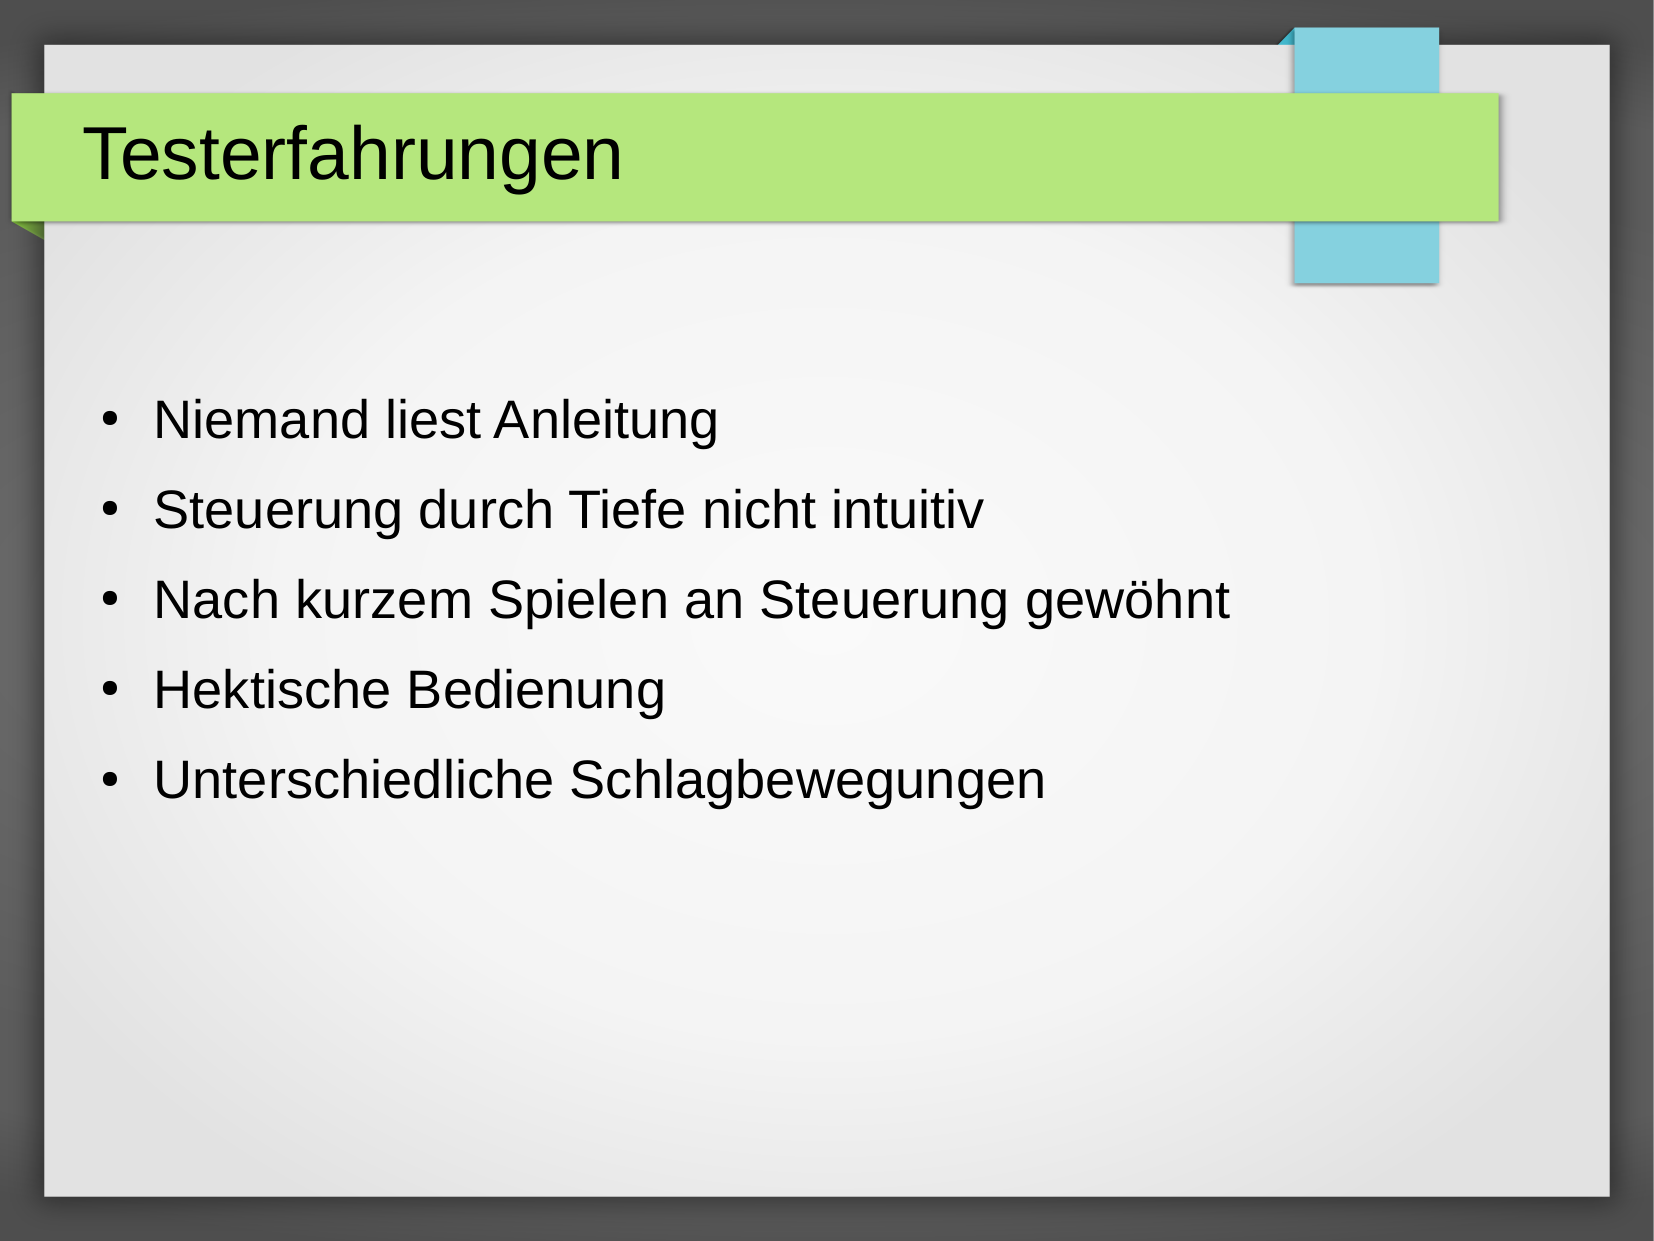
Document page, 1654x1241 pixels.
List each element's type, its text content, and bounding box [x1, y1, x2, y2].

title Testerfahrungen [82, 94, 1264, 213]
picture [0, 0, 1654, 1241]
list Niemand liest Anleitung Steuerung durch Tiefe nicht intuitiv Nach kurzem Spielen an Steuerung gewöhnt Hektische Bedienung Unterschiedliche Schlagbewegungen [82, 389, 1571, 851]
